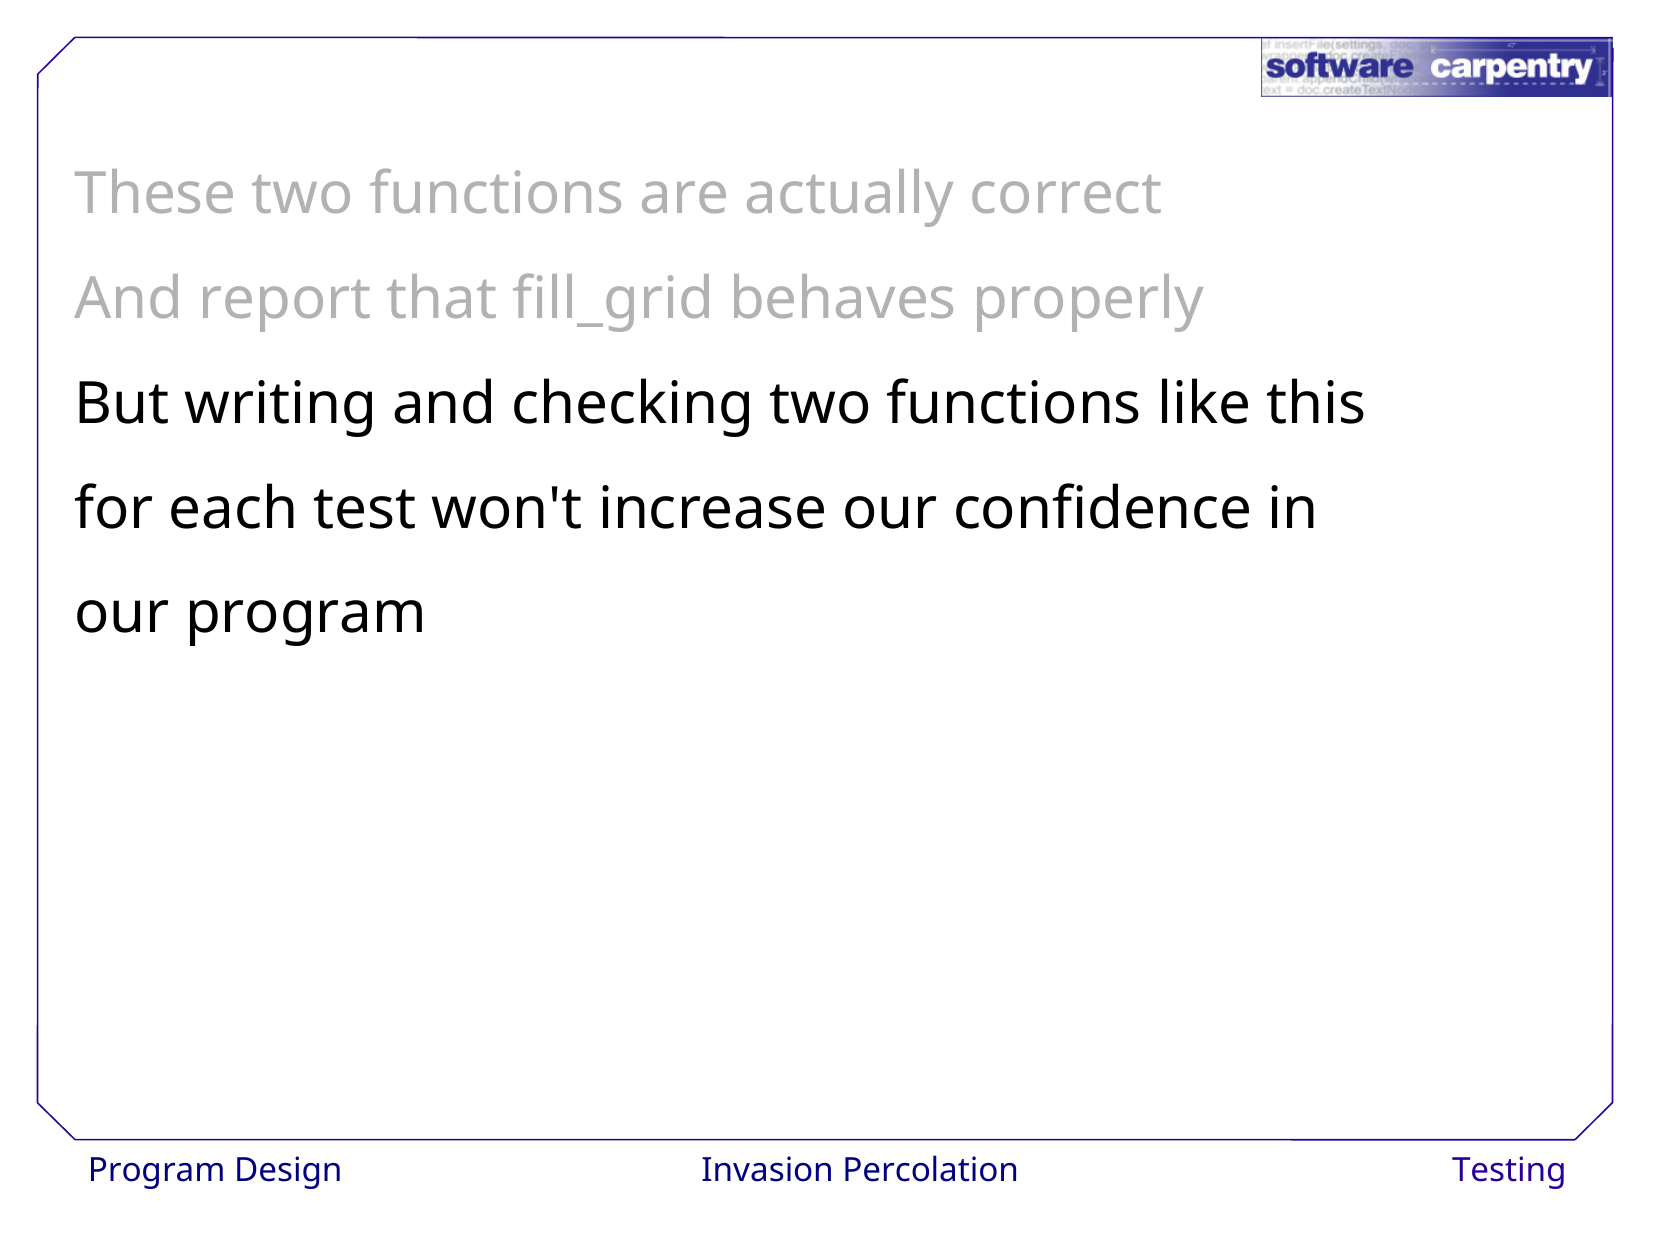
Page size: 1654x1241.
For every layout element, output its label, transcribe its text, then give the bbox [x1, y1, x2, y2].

text_box These two functions are actually correct And report that fill_grid behaves properly But writing and checking two functions like this for each test won't increase our confidence in our program [59, 112, 1532, 653]
picture [1261, 39, 1613, 97]
